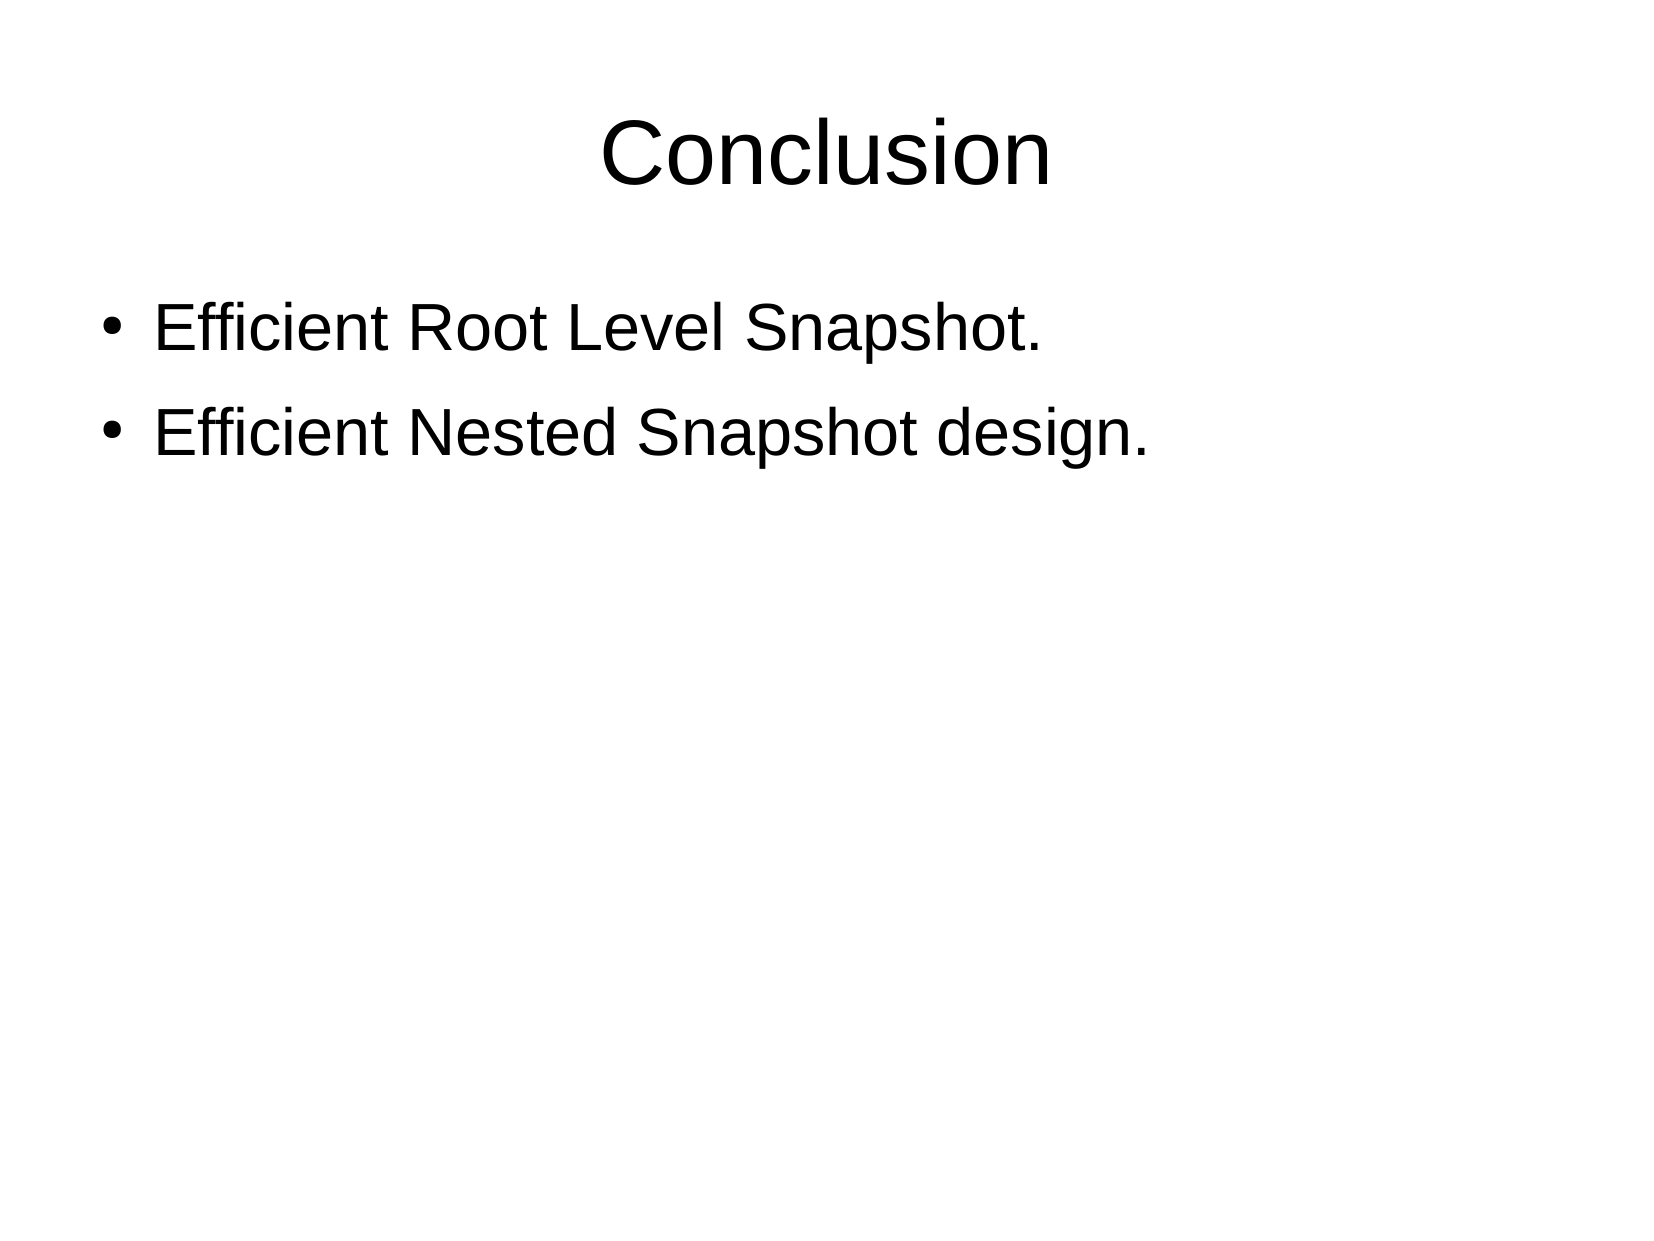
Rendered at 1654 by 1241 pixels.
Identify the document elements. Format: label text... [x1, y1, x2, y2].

list Efficient Root Level Snapshot. Efficient Nested Snapshot design. [82, 290, 1538, 1010]
title Conclusion [82, 49, 1571, 257]
